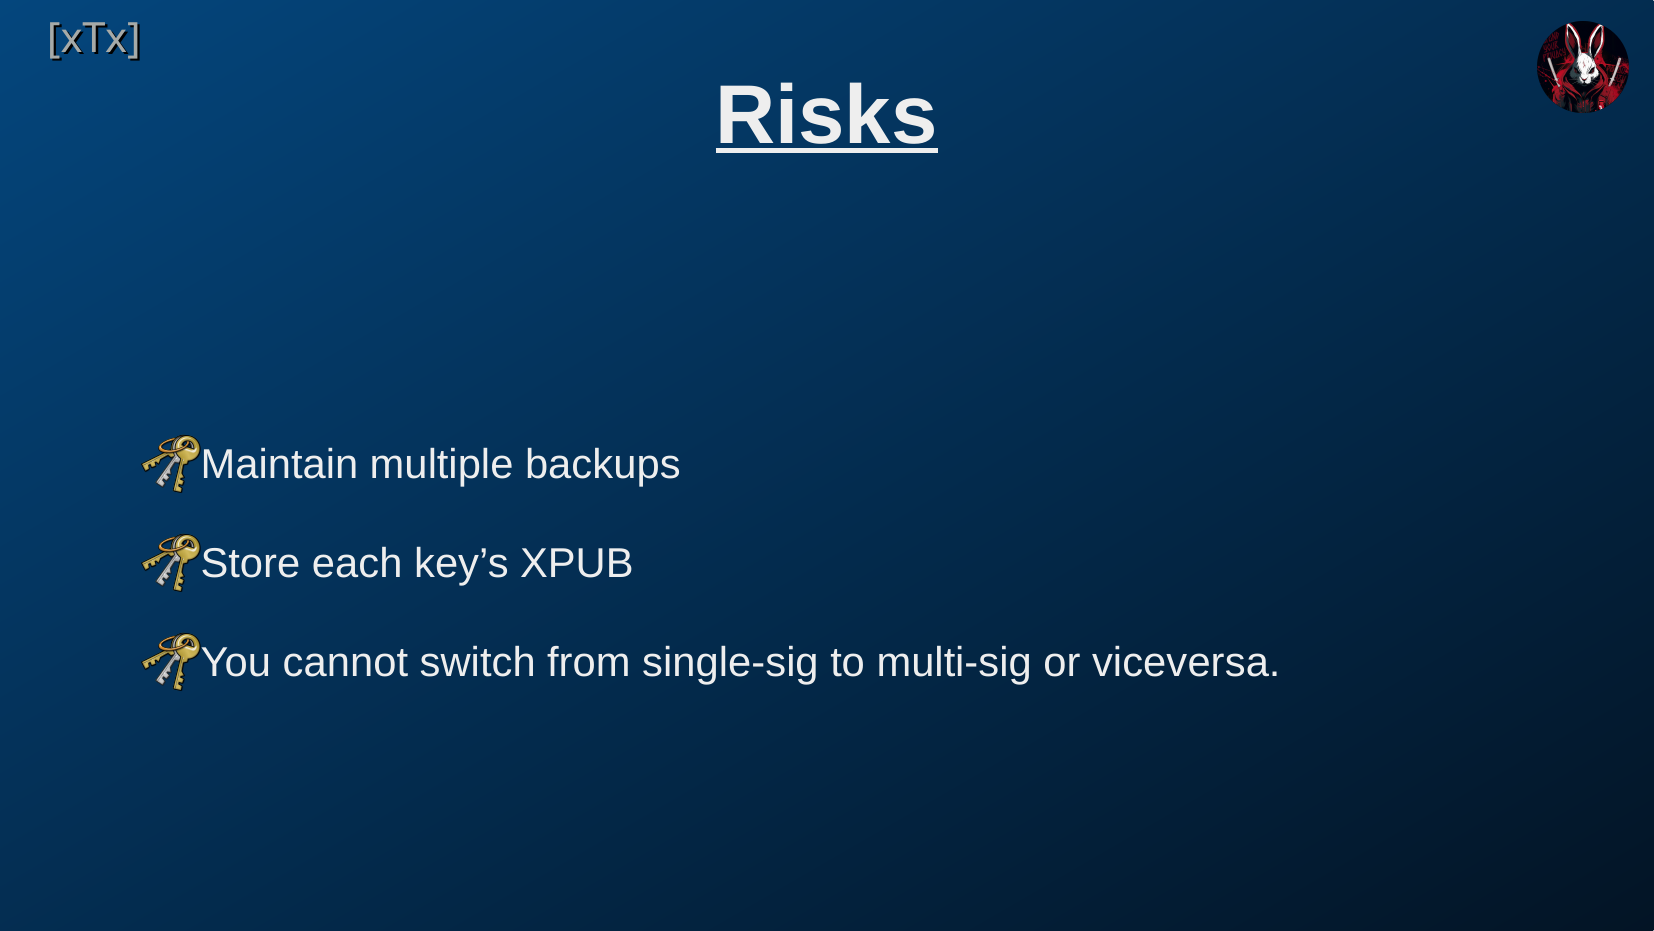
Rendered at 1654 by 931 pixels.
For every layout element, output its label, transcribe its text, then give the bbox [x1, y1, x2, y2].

subtitle Maintain multiple backups Store each key’s XPUB You cannot switch from single-sig to multi-sig or viceversa. [82, 217, 1538, 863]
picture [1537, 21, 1629, 113]
title Risks [82, 37, 1571, 193]
text_box [xTx] [0, 0, 188, 76]
